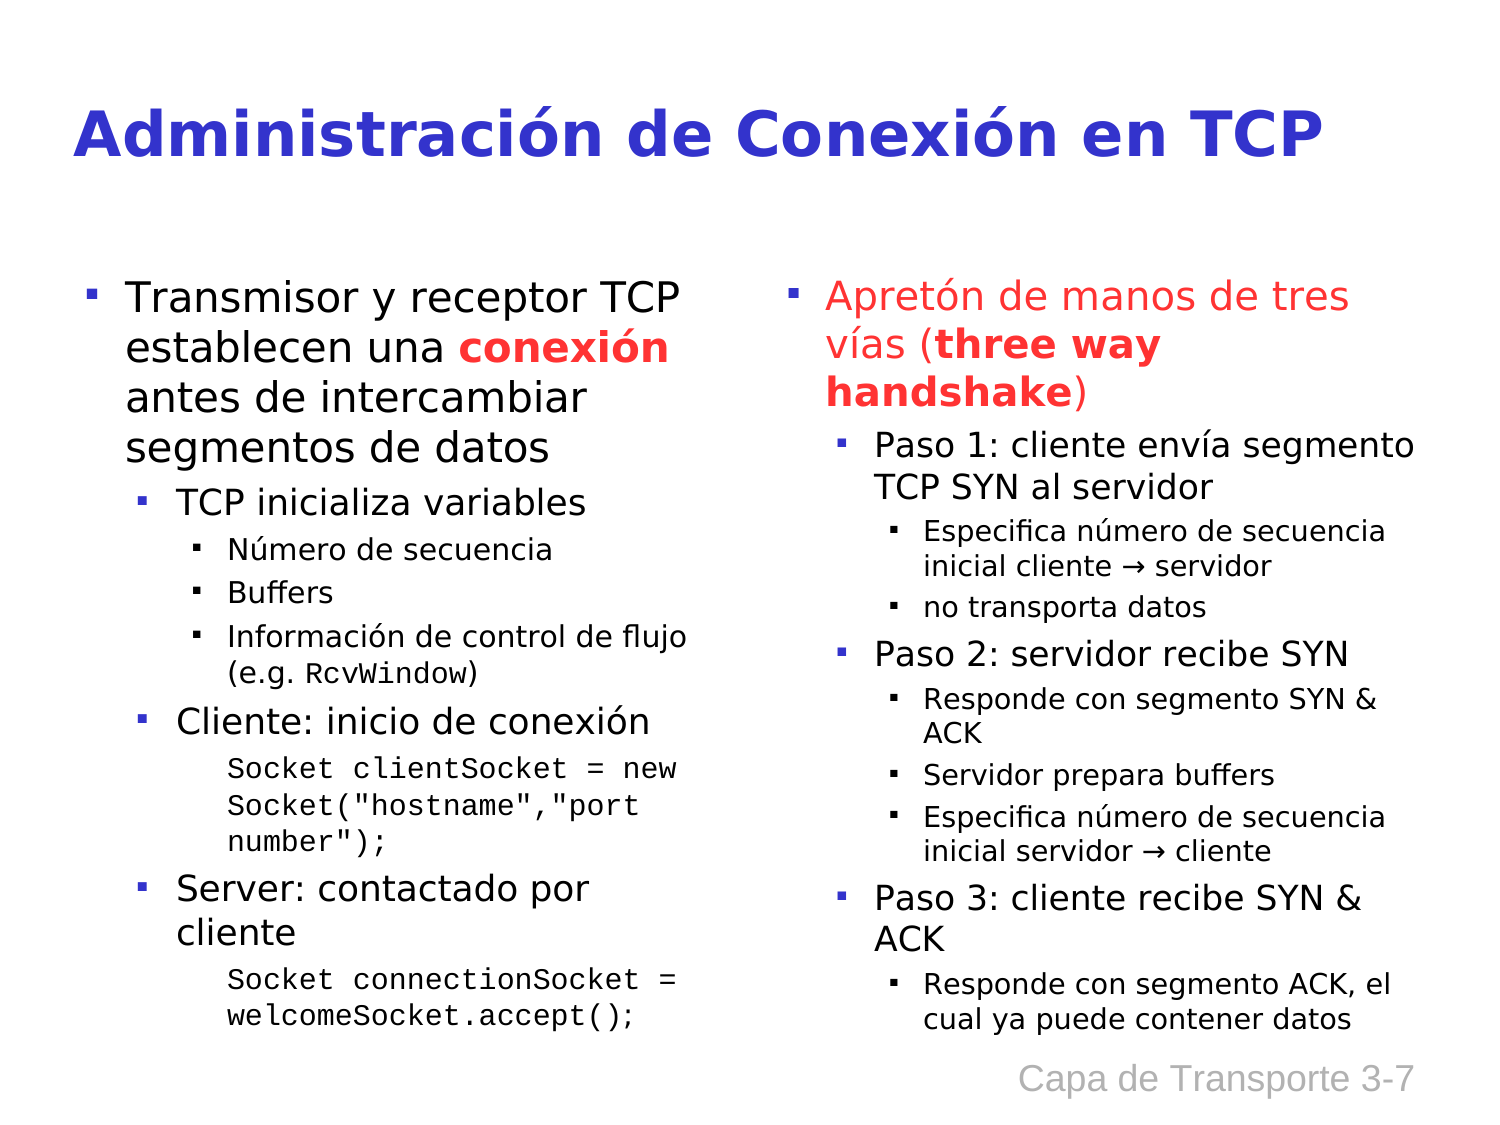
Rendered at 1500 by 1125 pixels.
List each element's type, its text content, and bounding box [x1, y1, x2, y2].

list Transmisor y receptor TCP establecen una conexión antes de intercambiar segmentos de datos TCP inicializa variables Número de secuencia Buffers Información de control de flujo (e.g. RcvWindow) Cliente: inicio de conexión Socket clientSocket = new Socket("hostname","port number"); Server: contactado por cliente Socket connectionSocket = welcomeSocket.accept(); [59, 262, 729, 1047]
title Administración de Conexión en TCP [59, 37, 1430, 225]
list Apretón de manos de tres vías (three way handshake) Paso 1: cliente envía segmento TCP SYN al servidor Especifica número de secuencia inicial cliente → servidor no transporta datos Paso 2: servidor recibe SYN Responde con segmento SYN & ACK Servidor prepara buffers Especifica número de secuencia inicial servidor → cliente Paso 3: cliente recibe SYN & ACK Responde con segmento ACK, el cual ya puede contener datos [761, 262, 1431, 1047]
